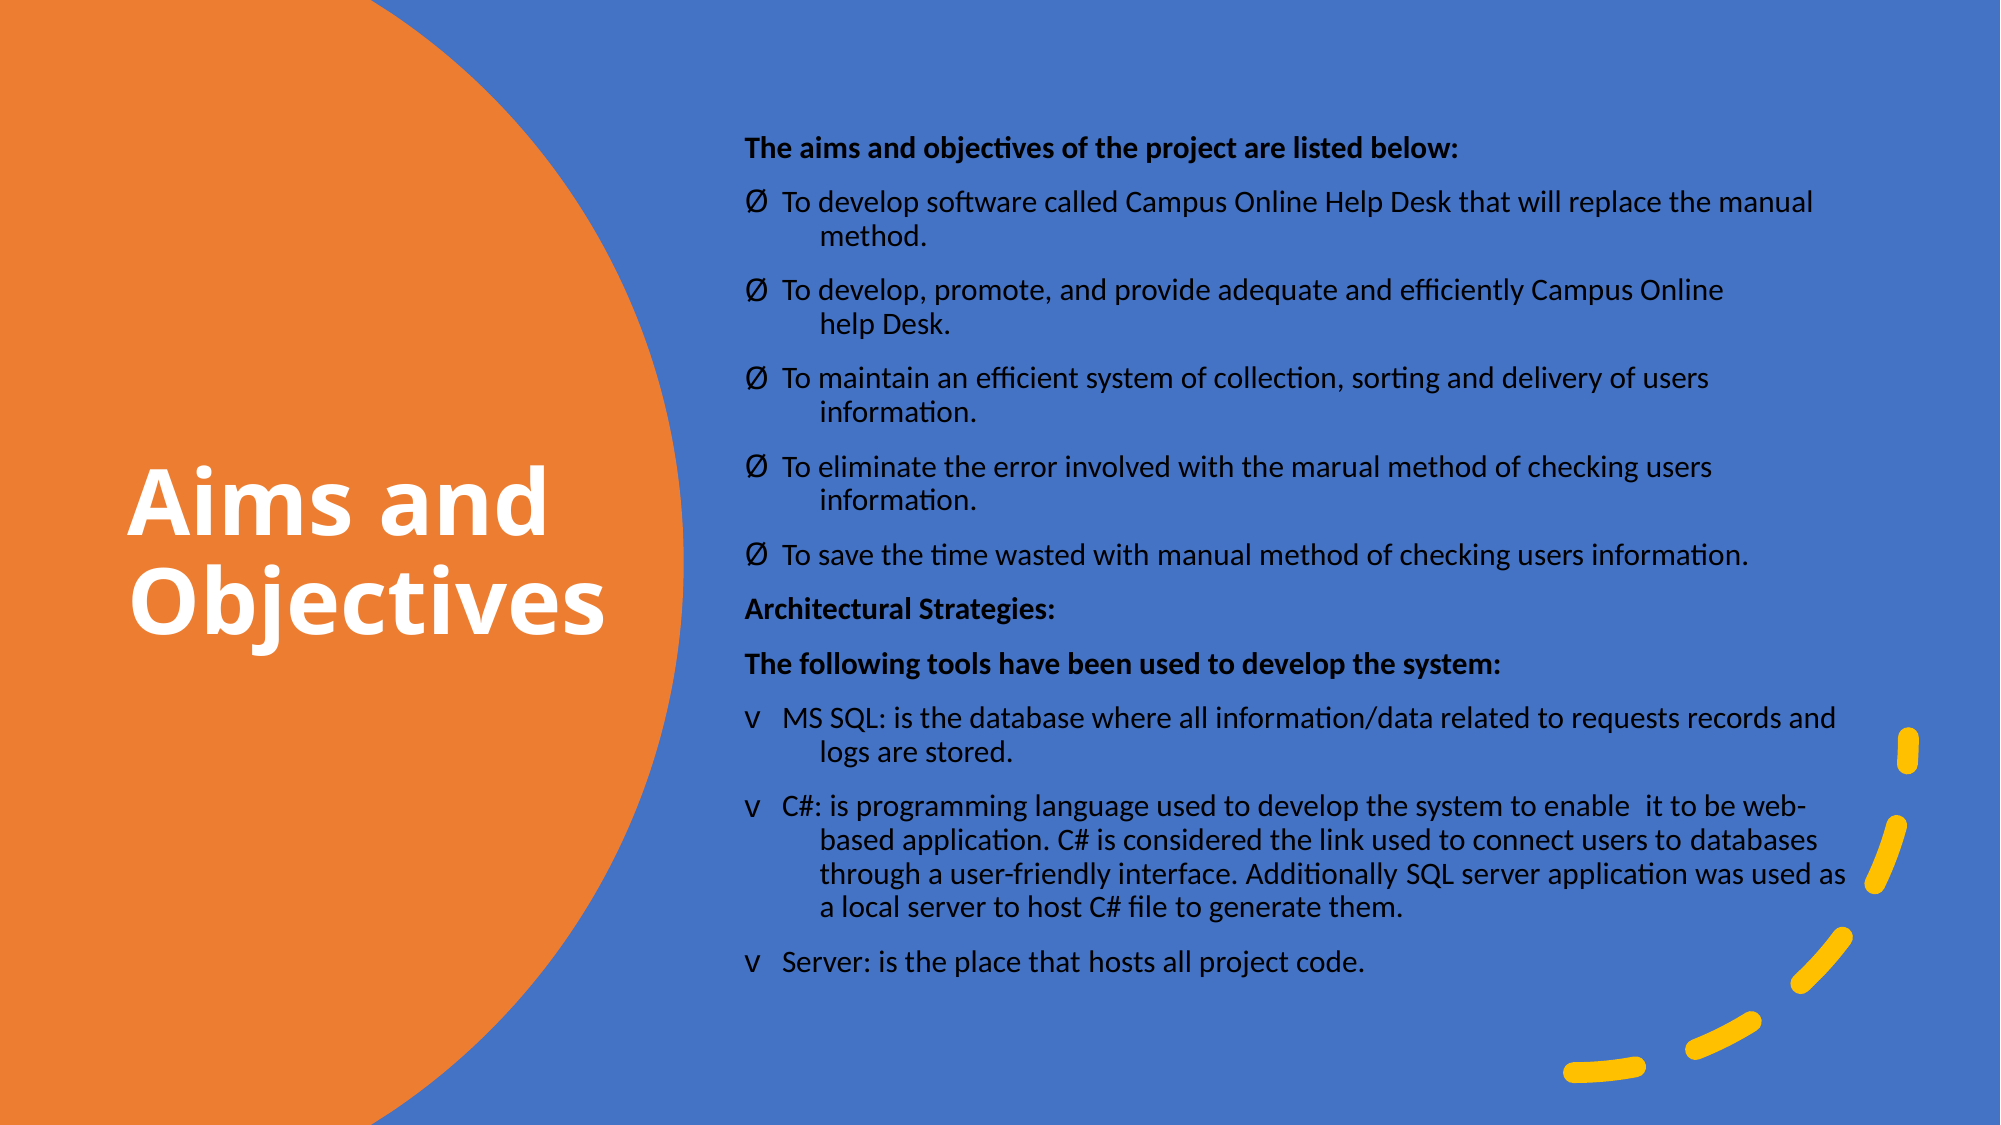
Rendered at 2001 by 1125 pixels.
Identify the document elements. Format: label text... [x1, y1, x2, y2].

text_box [0, 0, 2000, 1125]
title Aims and Objectives [112, 189, 638, 922]
list The aims and objectives of the project are listed below: To develop software called Campus Online Help Desk that will replace the manual method. To develop, promote, and provide adequate and efficiently Campus Online help Desk. To maintain an efficient system of collection, sorting and delivery of users information. To eliminate the error involved with the marual method of checking users information. To save the time wasted with manual method of checking users information. Architectural Strategies: The following tools have been used to develop the system: MS SQL: is the database where all information/data related to requests records and logs are stored. C#: is programming language used to develop the system to enable it to be web-based application. C# is considered the link used to connect users to databases through a user-friendly interface. Additionally SQL server application was used as a local server to host C# file to generate them. Server: is the place that hosts all project code. [729, 97, 1863, 1014]
